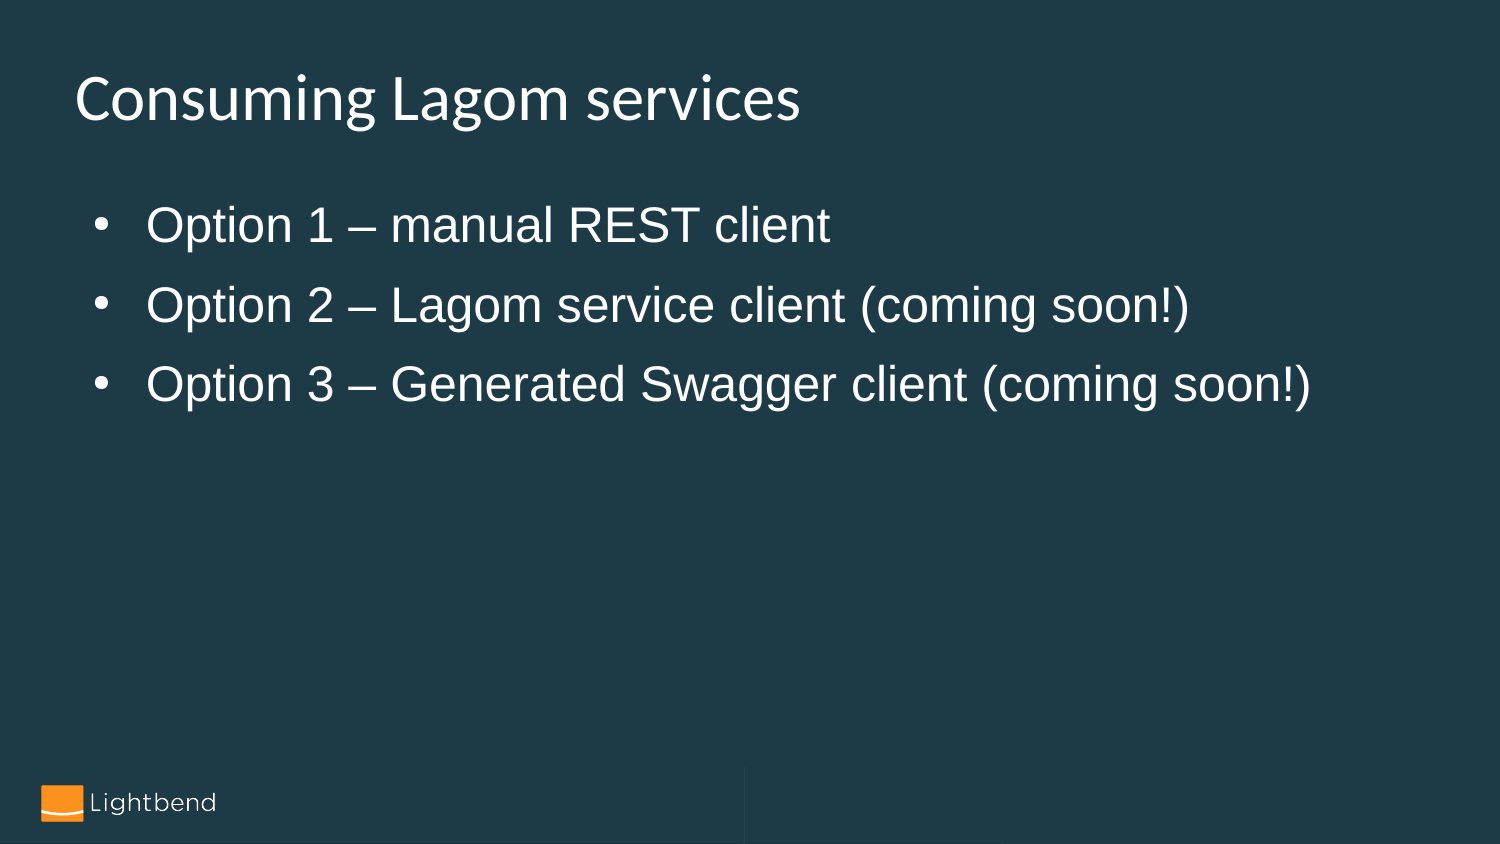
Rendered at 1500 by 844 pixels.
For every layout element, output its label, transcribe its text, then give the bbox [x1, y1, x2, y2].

list Option 1 – manual REST client Option 2 – Lagom service client (coming soon!) Option 3 – Generated Swagger client (coming soon!) [75, 197, 1425, 687]
picture [41, 785, 215, 822]
title Consuming Lagom services [75, 33, 1425, 175]
